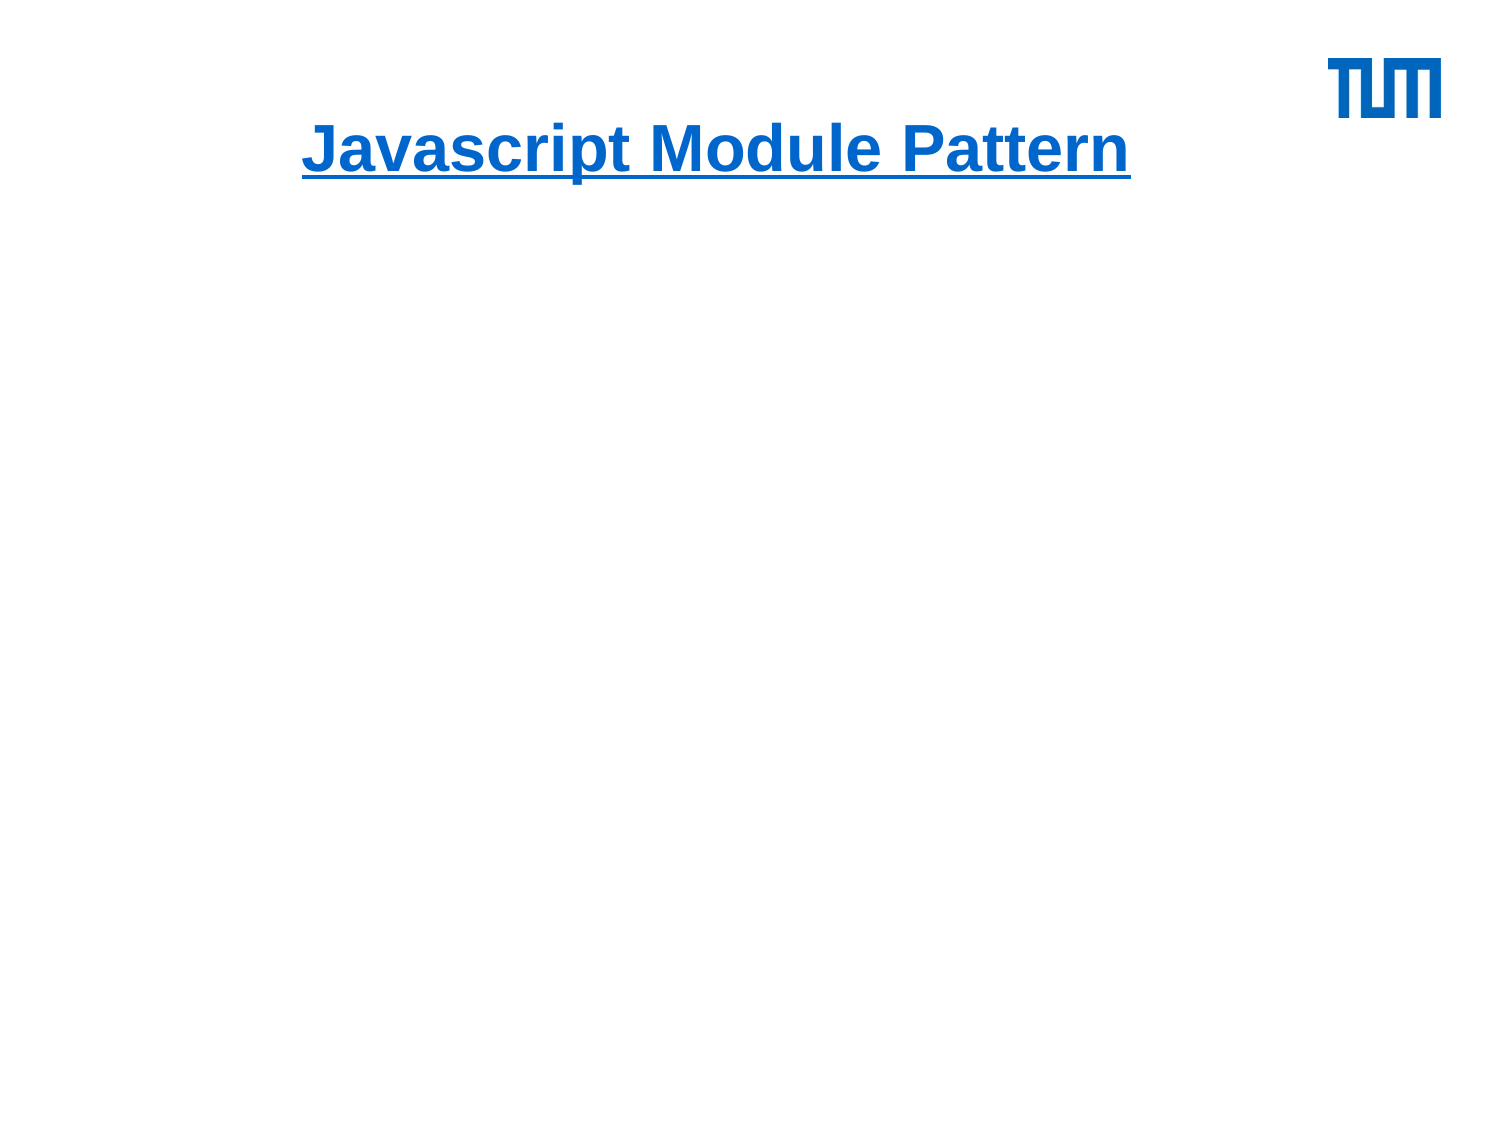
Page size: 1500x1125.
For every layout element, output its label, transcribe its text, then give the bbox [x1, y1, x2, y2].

title Javascript Module Pattern [75, 44, 1359, 233]
picture [1359, 58, 1441, 118]
